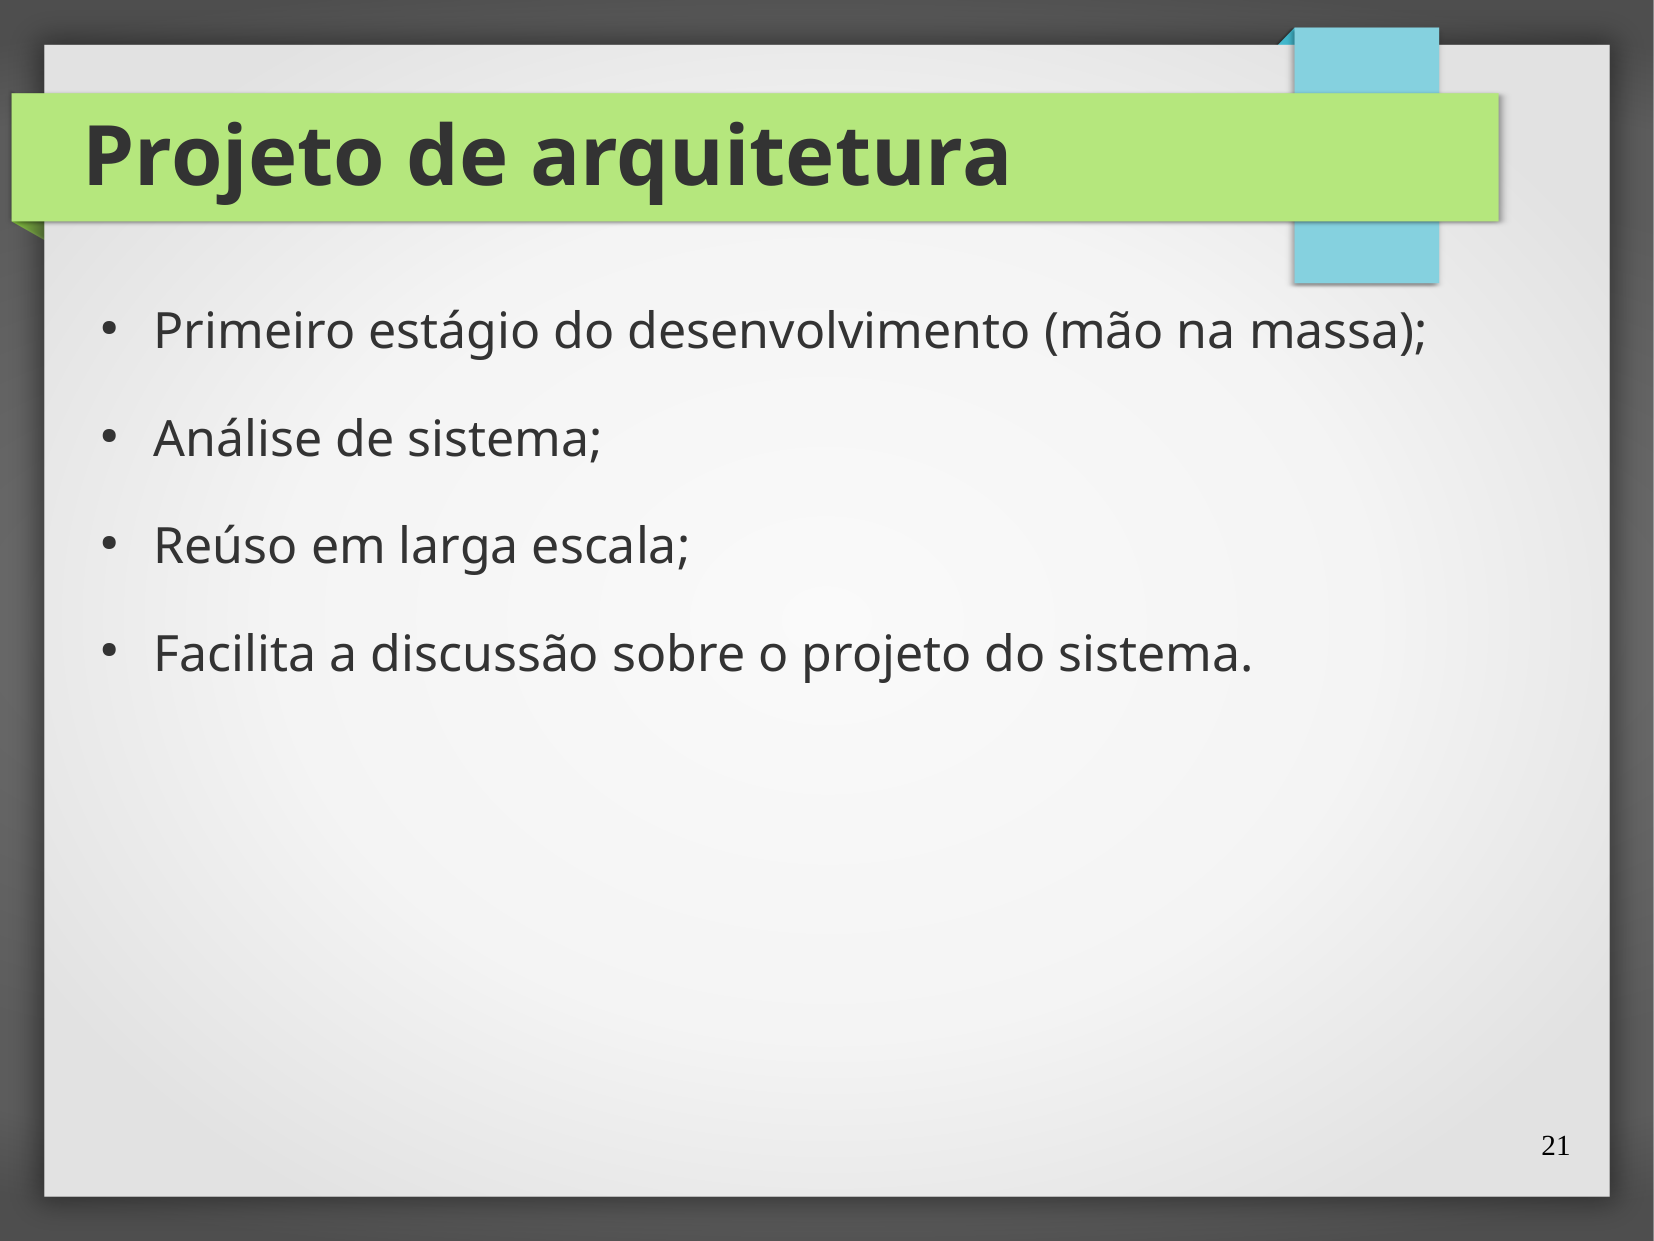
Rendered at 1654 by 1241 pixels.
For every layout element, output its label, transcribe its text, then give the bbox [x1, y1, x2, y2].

list Primeiro estágio do desenvolvimento (mão na massa); Análise de sistema; Reúso em larga escala; Facilita a discussão sobre o projeto do sistema. [82, 295, 1571, 1015]
title Projeto de arquitetura [82, 94, 1264, 213]
picture [0, 0, 1654, 1241]
